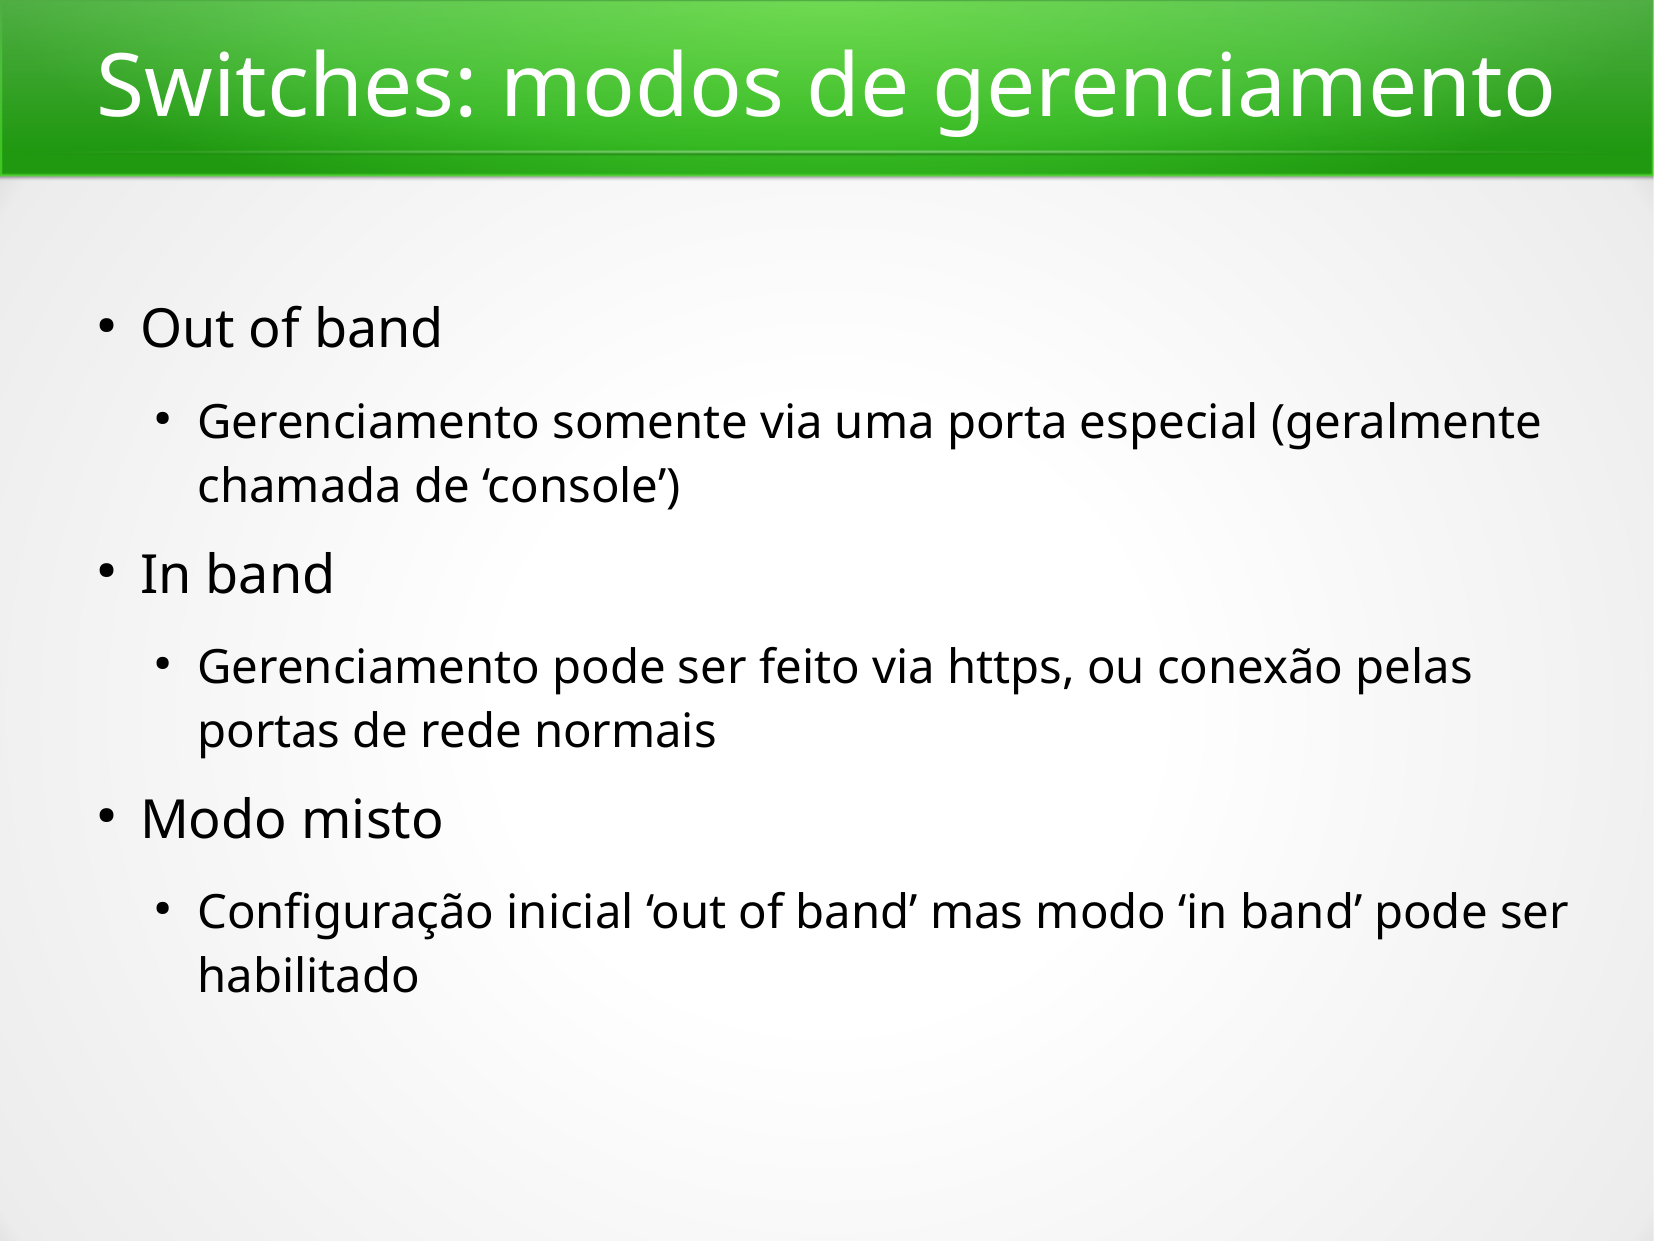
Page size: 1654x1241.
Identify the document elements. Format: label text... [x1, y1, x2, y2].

picture [0, 0, 1654, 1241]
title Switches: modos de gerenciamento [82, 11, 1571, 154]
list Out of band Gerenciamento somente via uma porta especial (geralmente chamada de ‘console’) In band Gerenciamento pode ser feito via https, ou conexão pelas portas de rede normais Modo misto Configuração inicial ‘out of band’ mas modo ‘in band’ pode ser habilitado [82, 290, 1571, 1010]
